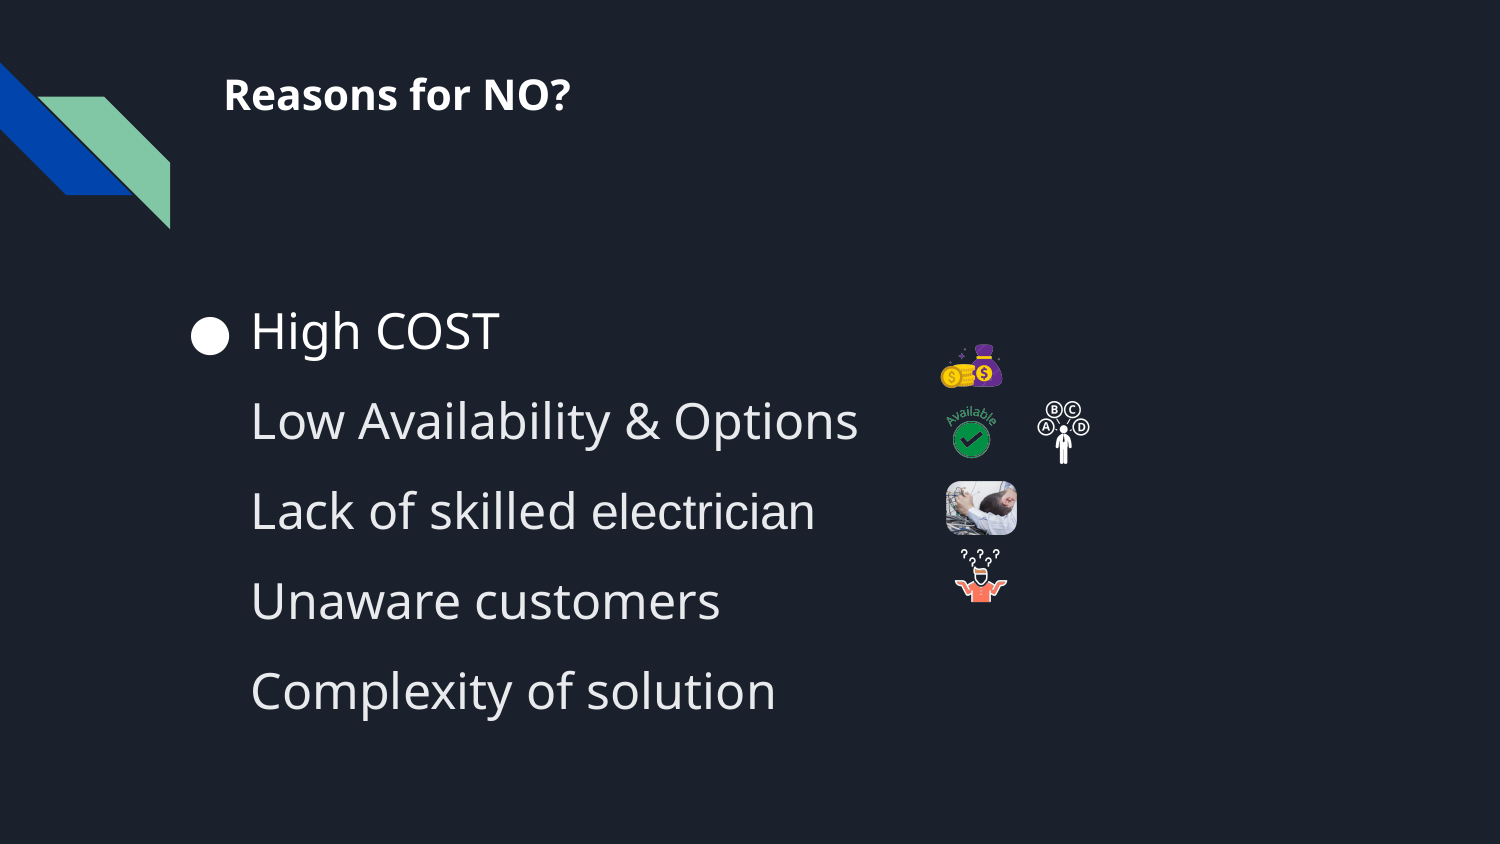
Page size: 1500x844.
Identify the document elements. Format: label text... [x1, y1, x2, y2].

title Reasons for NO? [208, 50, 1363, 139]
picture [940, 344, 1003, 389]
picture [1037, 401, 1090, 464]
picture [940, 401, 1003, 464]
picture [940, 481, 1022, 617]
title High COST Low Availability & Options Lack of skilled electrician Unaware customers Complexity of solution [160, 218, 1363, 771]
